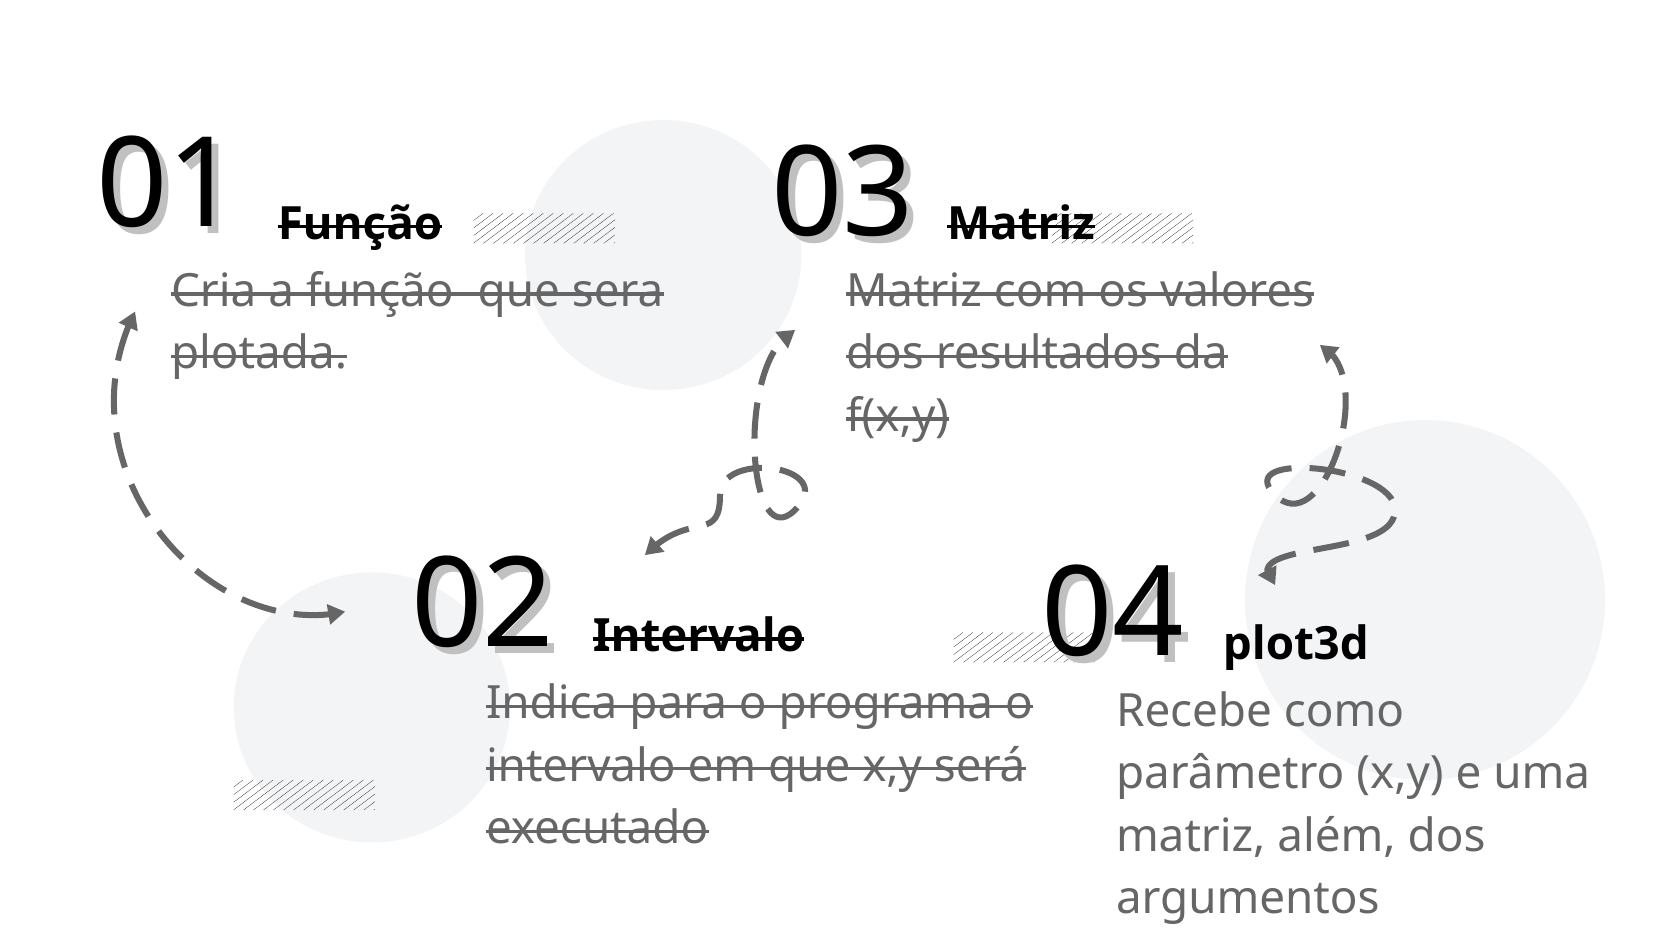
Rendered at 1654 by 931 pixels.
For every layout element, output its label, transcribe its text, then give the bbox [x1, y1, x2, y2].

text_box Função [263, 182, 519, 261]
text_box Matriz [937, 182, 1188, 261]
text_box Intervalo [578, 595, 857, 673]
text_box Matriz com os valores dos resultados da f(x,y) [831, 250, 1357, 453]
text_box Recebe como parâmetro (x,y) e uma matriz, além, dos argumentos [1101, 670, 1654, 931]
text_box Indica para o programa o intervalo em que x,y será executado [471, 662, 1063, 865]
text_box 01 [81, 85, 262, 271]
text_box 02 [396, 505, 577, 691]
text_box plot3d [1208, 602, 1464, 681]
text_box 04 [1026, 514, 1207, 701]
text_box Cria a função que sera plotada. [156, 250, 682, 436]
text_box 03 [756, 94, 937, 281]
